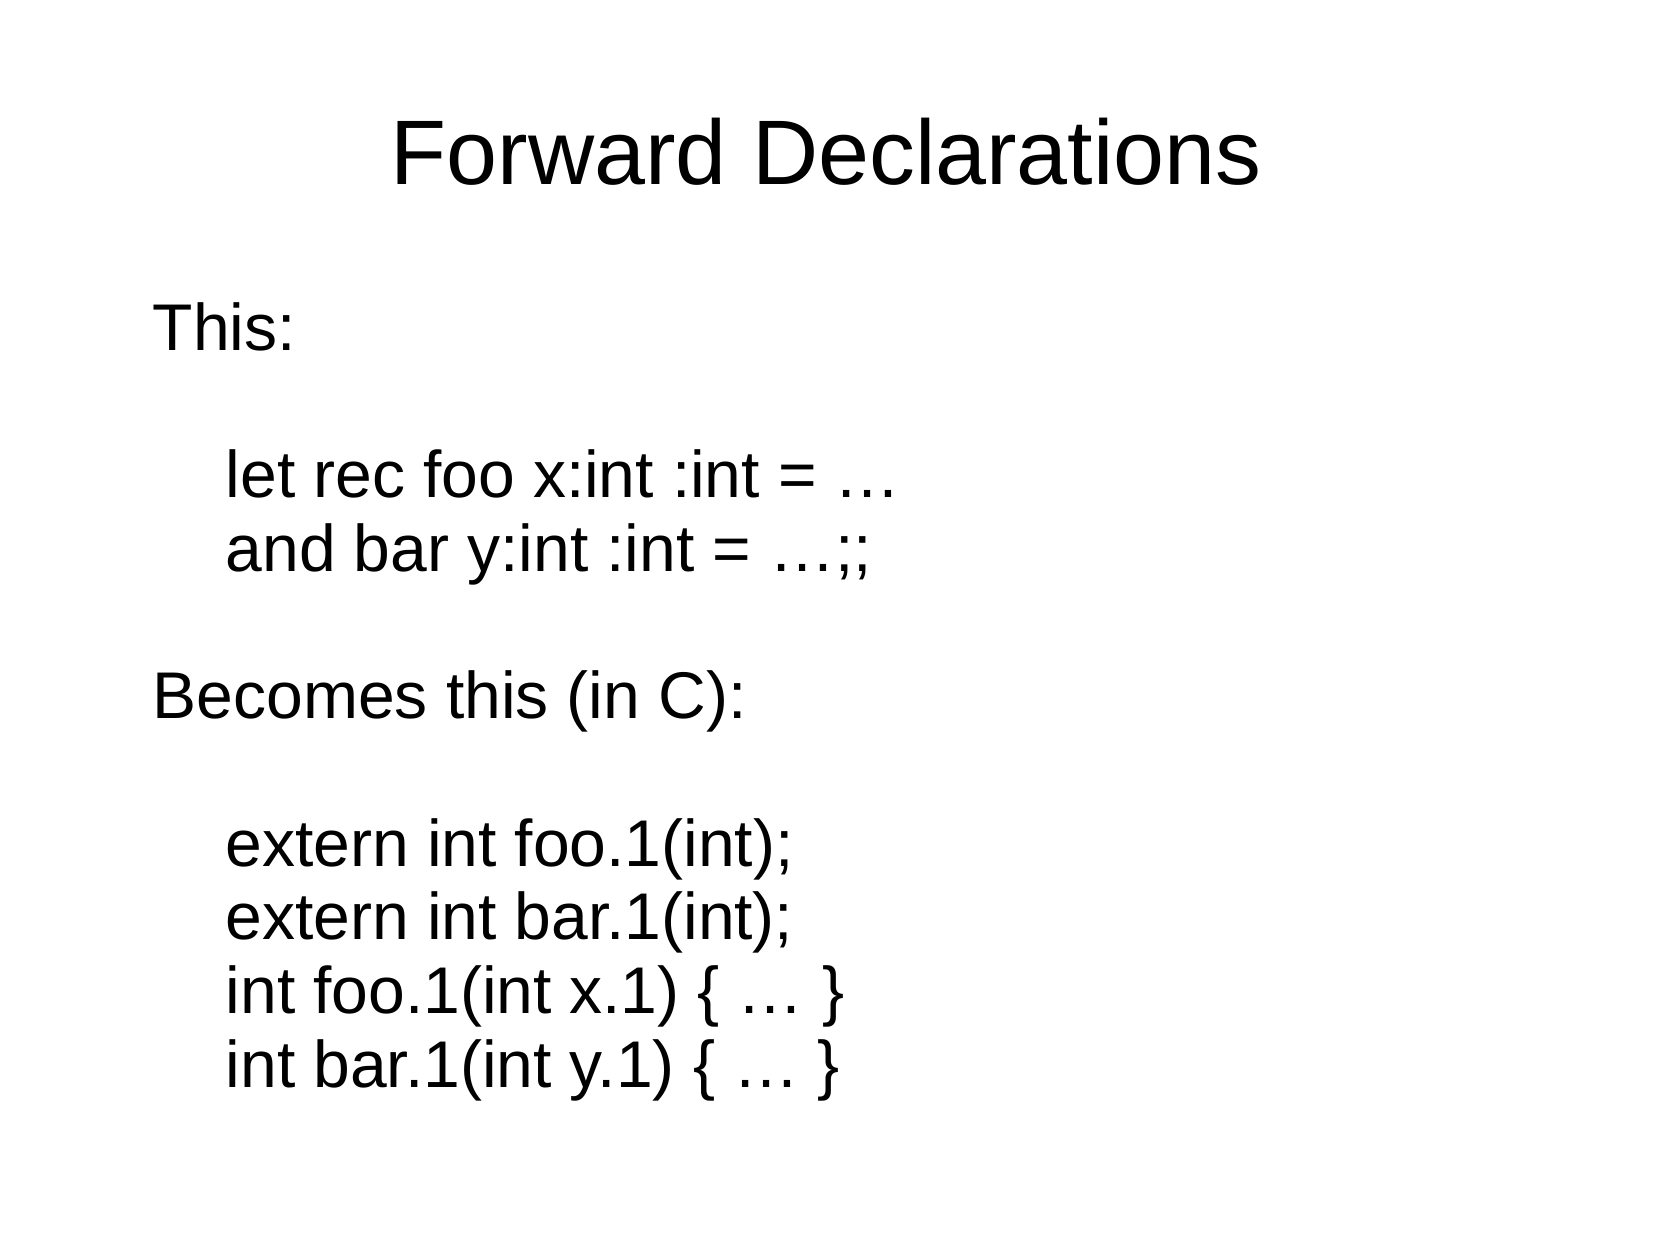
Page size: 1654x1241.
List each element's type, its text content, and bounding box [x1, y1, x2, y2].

list This: let rec foo x:int :int = … and bar y:int :int = …;; Becomes this (in C): extern int foo.1(int); extern int bar.1(int); int foo.1(int x.1) { … } int bar.1(int y.1) { … } [82, 290, 1571, 1109]
title Forward Declarations [82, 49, 1571, 257]
